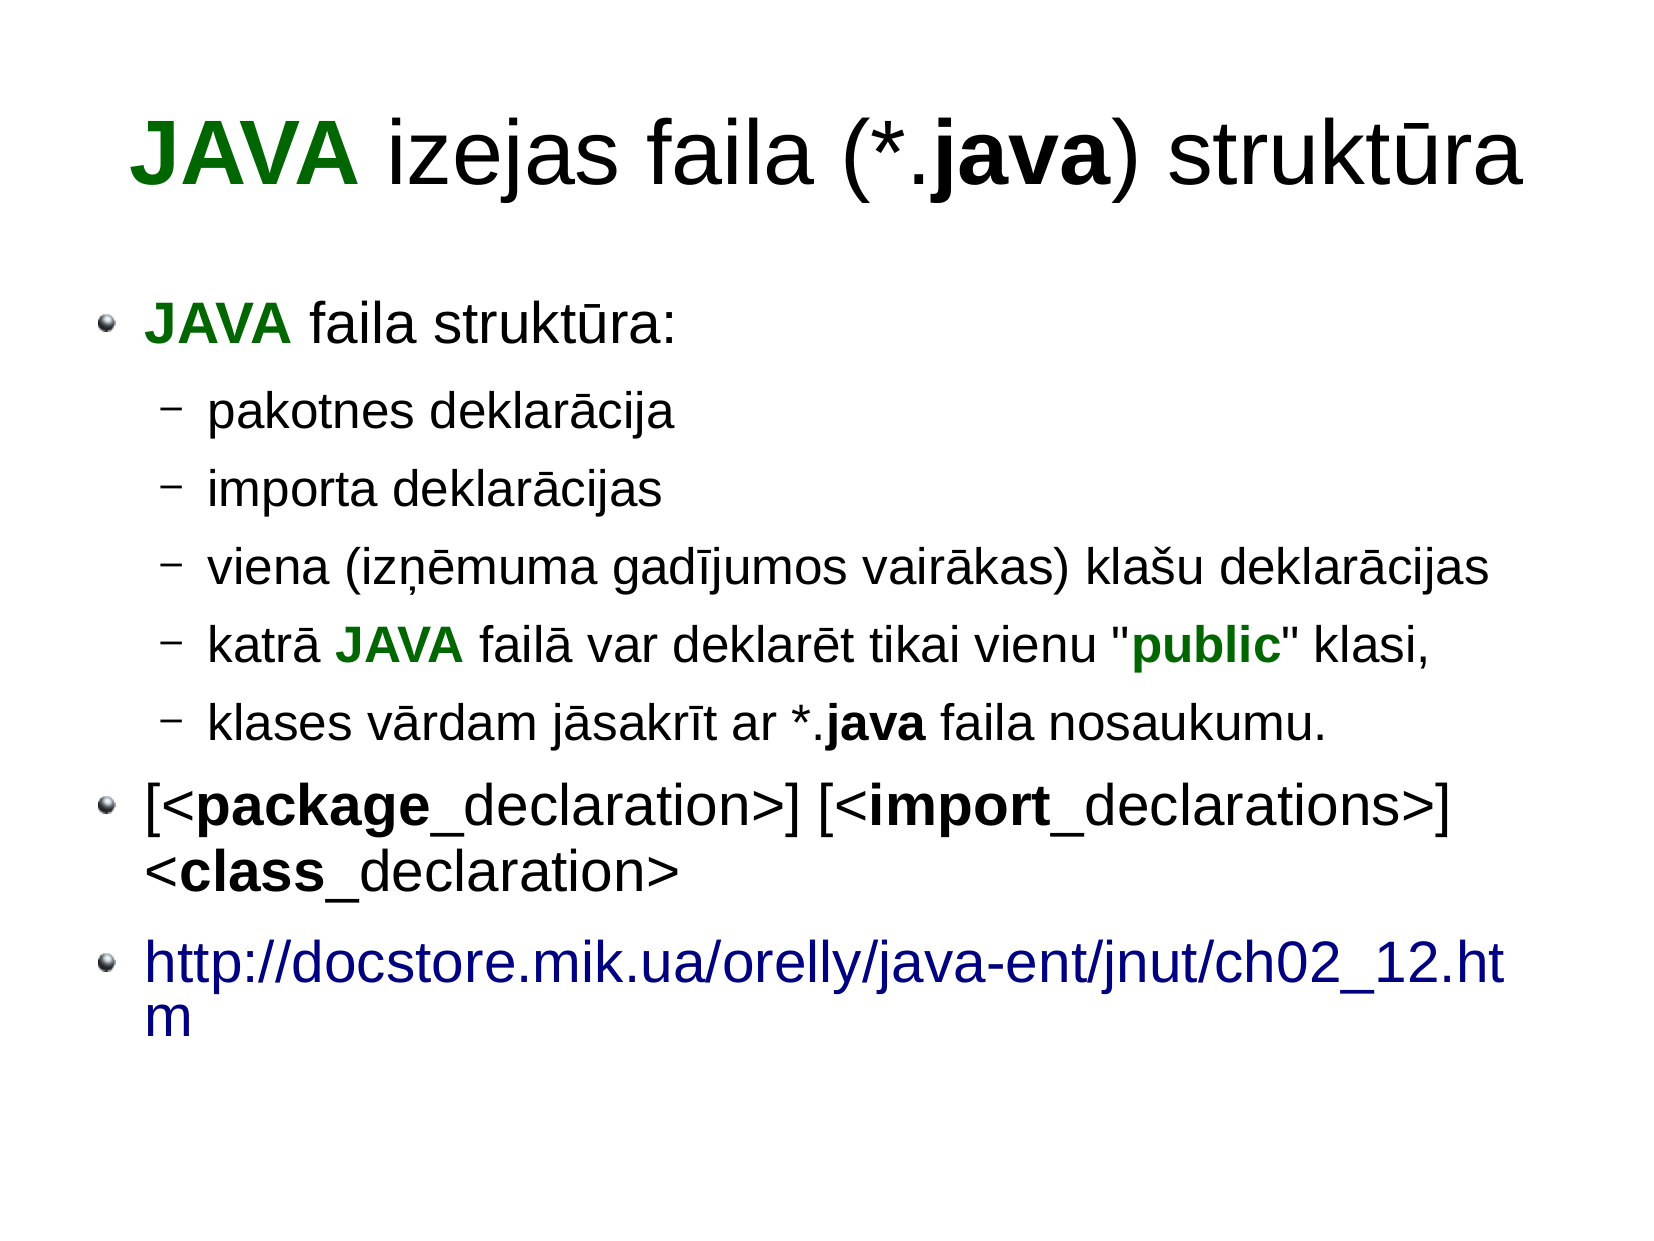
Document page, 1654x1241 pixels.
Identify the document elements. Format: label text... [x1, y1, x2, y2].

title JAVA izejas faila (*.java) struktūra [82, 49, 1571, 257]
list JAVA faila struktūra: pakotnes deklarācija importa deklarācijas viena (izņēmuma gadījumos vairākas) klašu deklarācijas katrā JAVA failā var deklarēt tikai vienu "public" klasi, klases vārdam jāsakrīt ar *.java faila nosaukumu. [<package_declaration>] [<import_declarations>] <class_declaration> http://docstore.mik.ua/orelly/java-ent/jnut/ch02_12.htm [82, 290, 1538, 1010]
